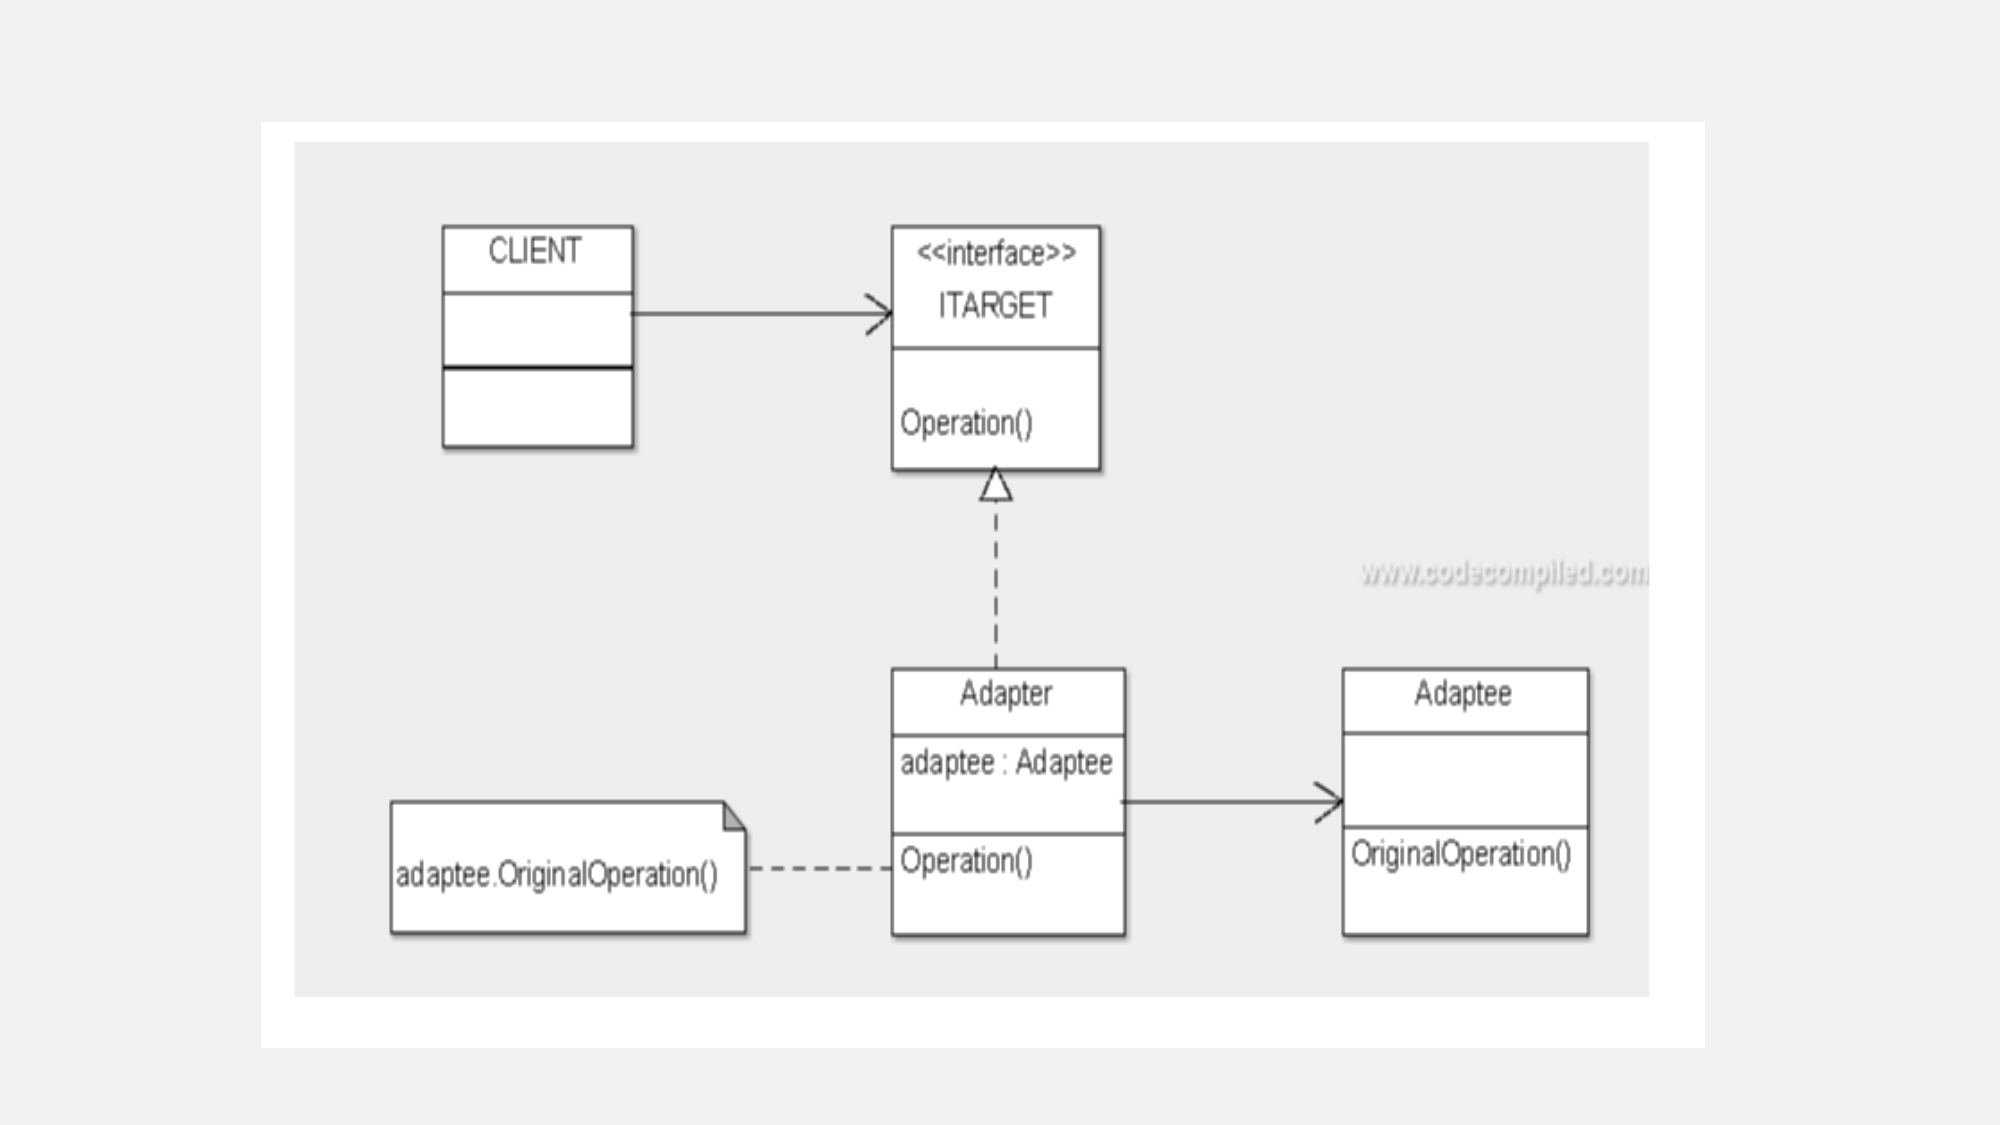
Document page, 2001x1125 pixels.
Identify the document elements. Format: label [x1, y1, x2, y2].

picture [261, 122, 1705, 1048]
